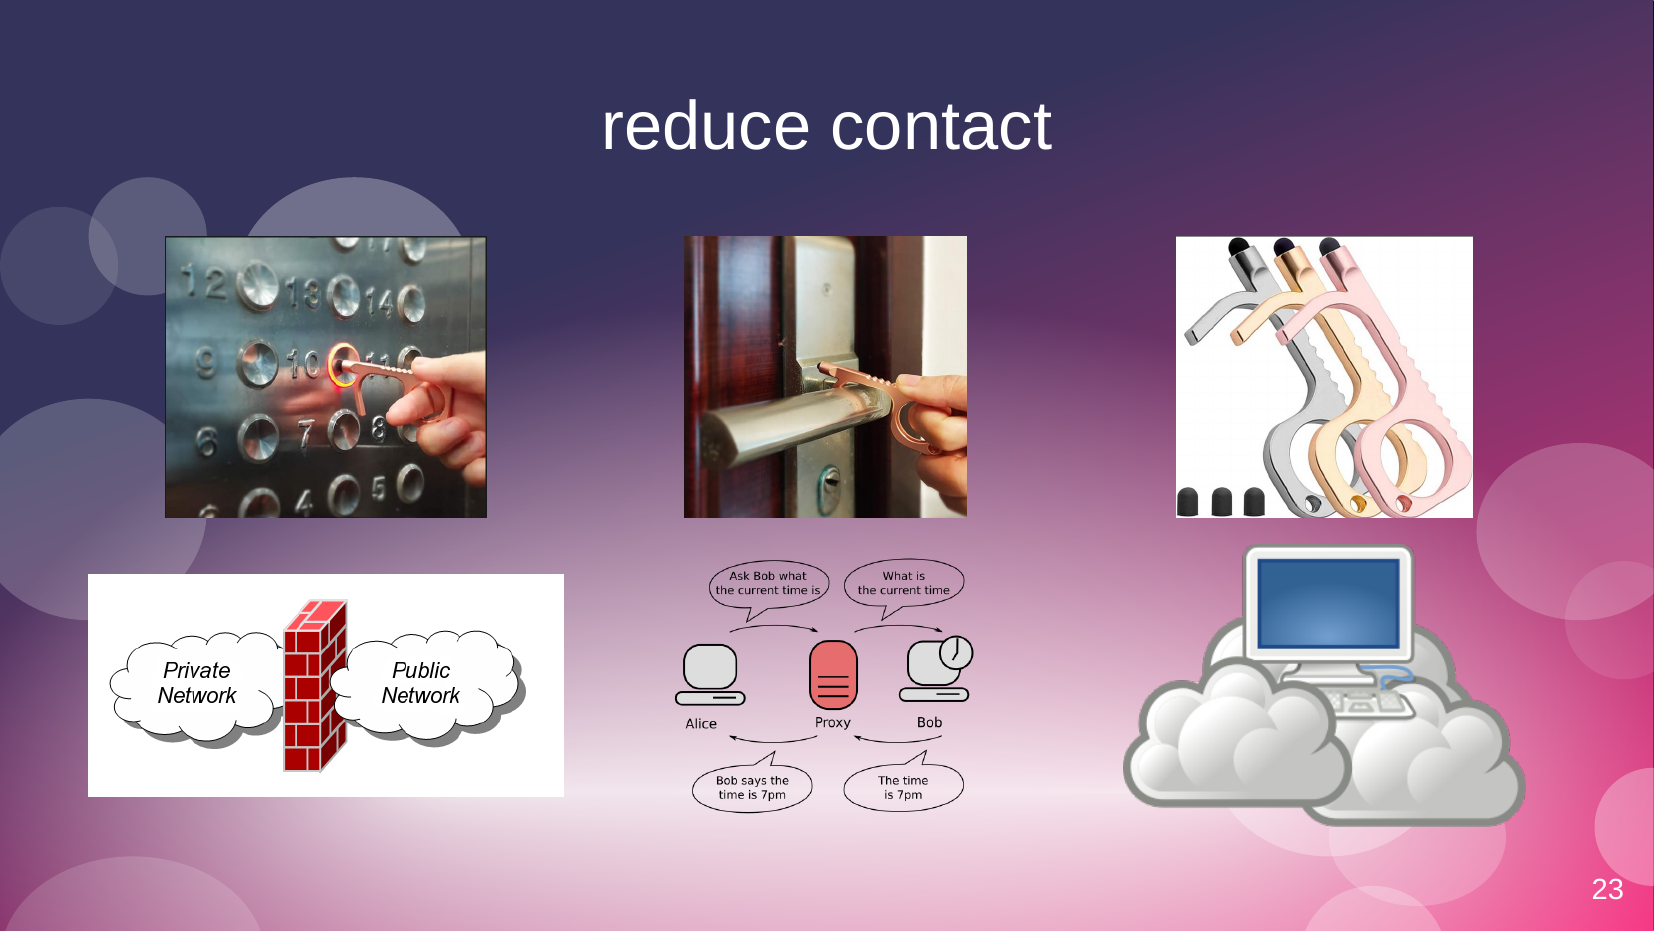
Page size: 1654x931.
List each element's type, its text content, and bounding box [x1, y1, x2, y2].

picture [1123, 544, 1526, 827]
picture [1176, 236, 1473, 518]
picture [88, 574, 564, 797]
picture [684, 236, 967, 518]
title reduce contact [88, 44, 1565, 207]
picture [165, 236, 487, 518]
picture [637, 544, 1014, 827]
